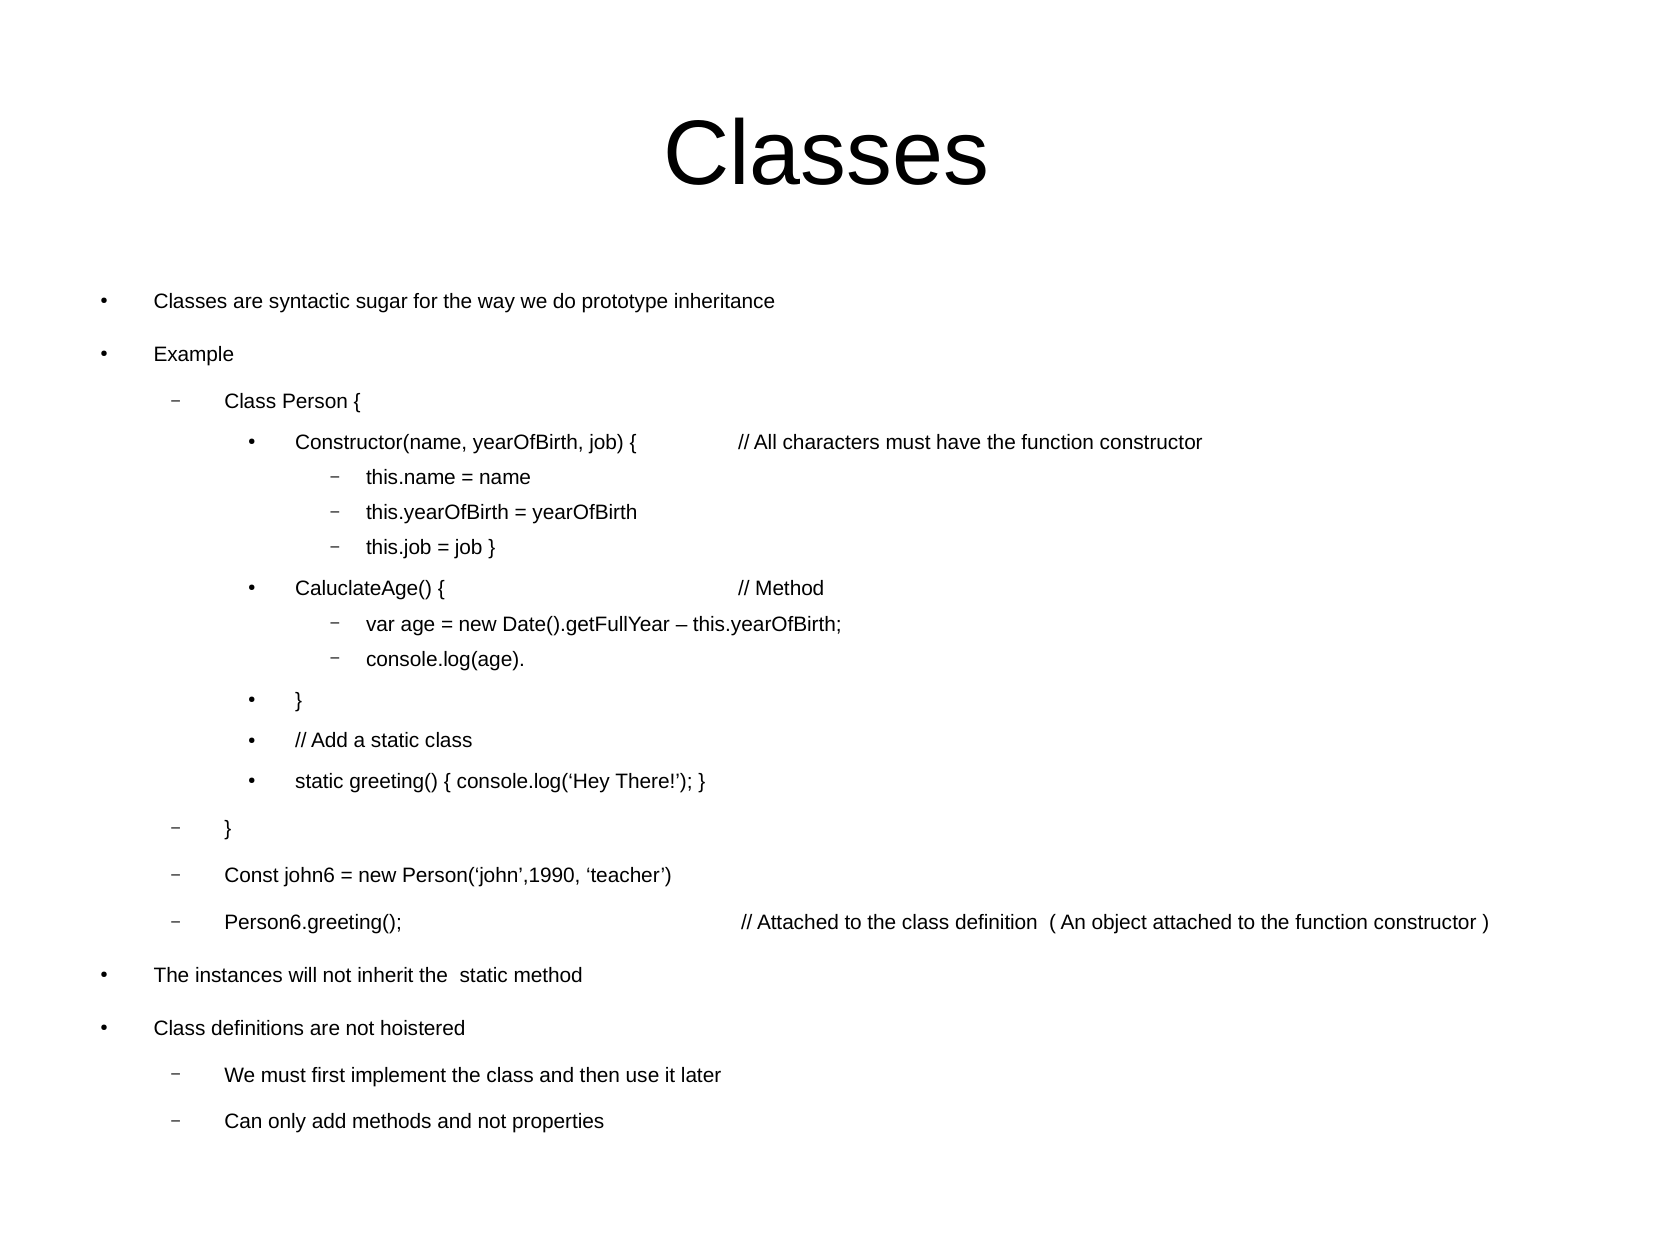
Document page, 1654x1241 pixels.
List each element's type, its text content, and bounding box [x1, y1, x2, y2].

list Classes are syntactic sugar for the way we do prototype inheritance Example Class Person { Constructor(name, yearOfBirth, job) { // All characters must have the function constructor this.name = name this.yearOfBirth = yearOfBirth this.job = job } CaluclateAge() { // Method var age = new Date().getFullYear – this.yearOfBirth; console.log(age). } // Add a static class static greeting() { console.log(‘Hey There!’); } } Const john6 = new Person(‘john’,1990, ‘teacher’) Person6.greeting(); // Attached to the class definition ( An object attached to the function constructor ) The instances will not inherit the static method Class definitions are not hoistered We must first implement the class and then use it later Can only add methods and not properties [82, 290, 1571, 1205]
title Classes [82, 49, 1571, 257]
